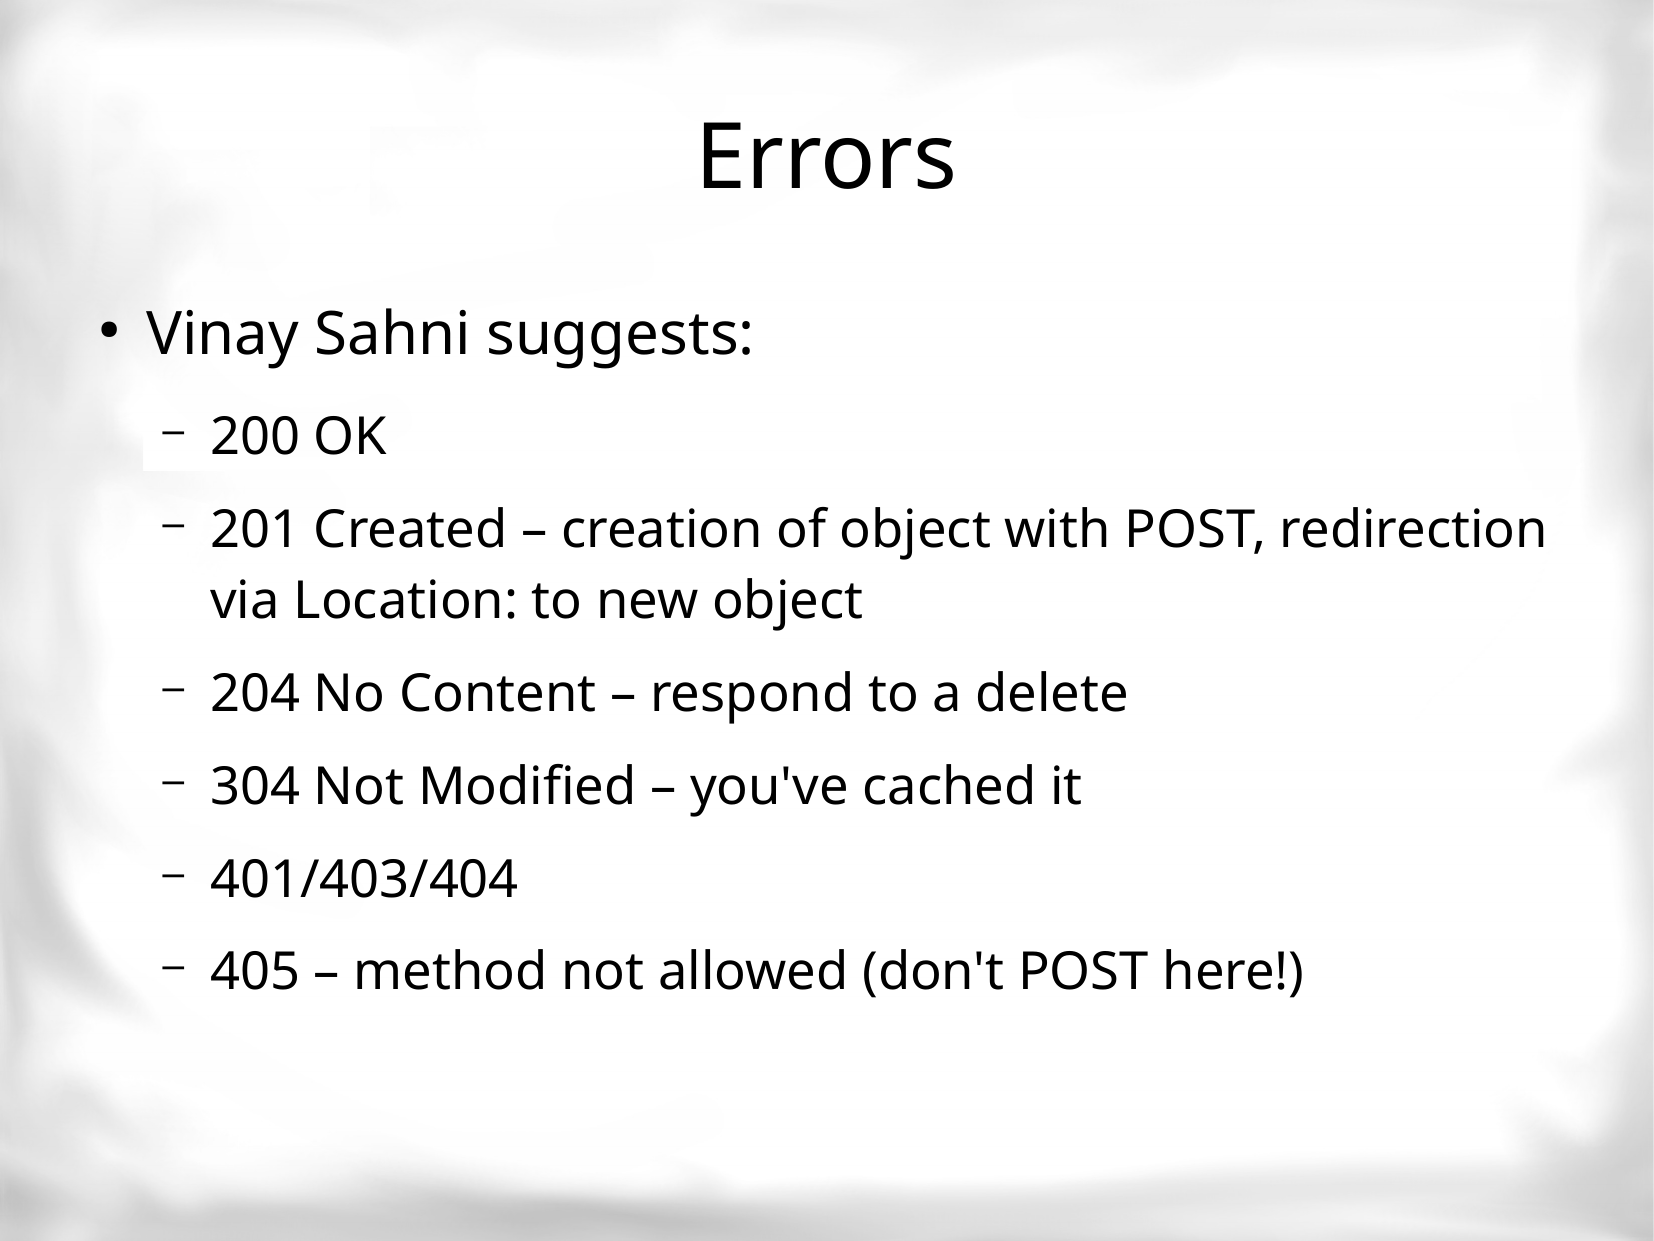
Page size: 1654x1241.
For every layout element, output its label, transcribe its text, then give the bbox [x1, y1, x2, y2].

picture [0, 0, 1654, 1241]
title Errors [82, 49, 1571, 257]
list Vinay Sahni suggests: 200 OK 201 Created – creation of object with POST, redirection via Location: to new object 204 No Content – respond to a delete 304 Not Modified – you've cached it 401/403/404 405 – method not allowed (don't POST here!) [82, 290, 1571, 1010]
